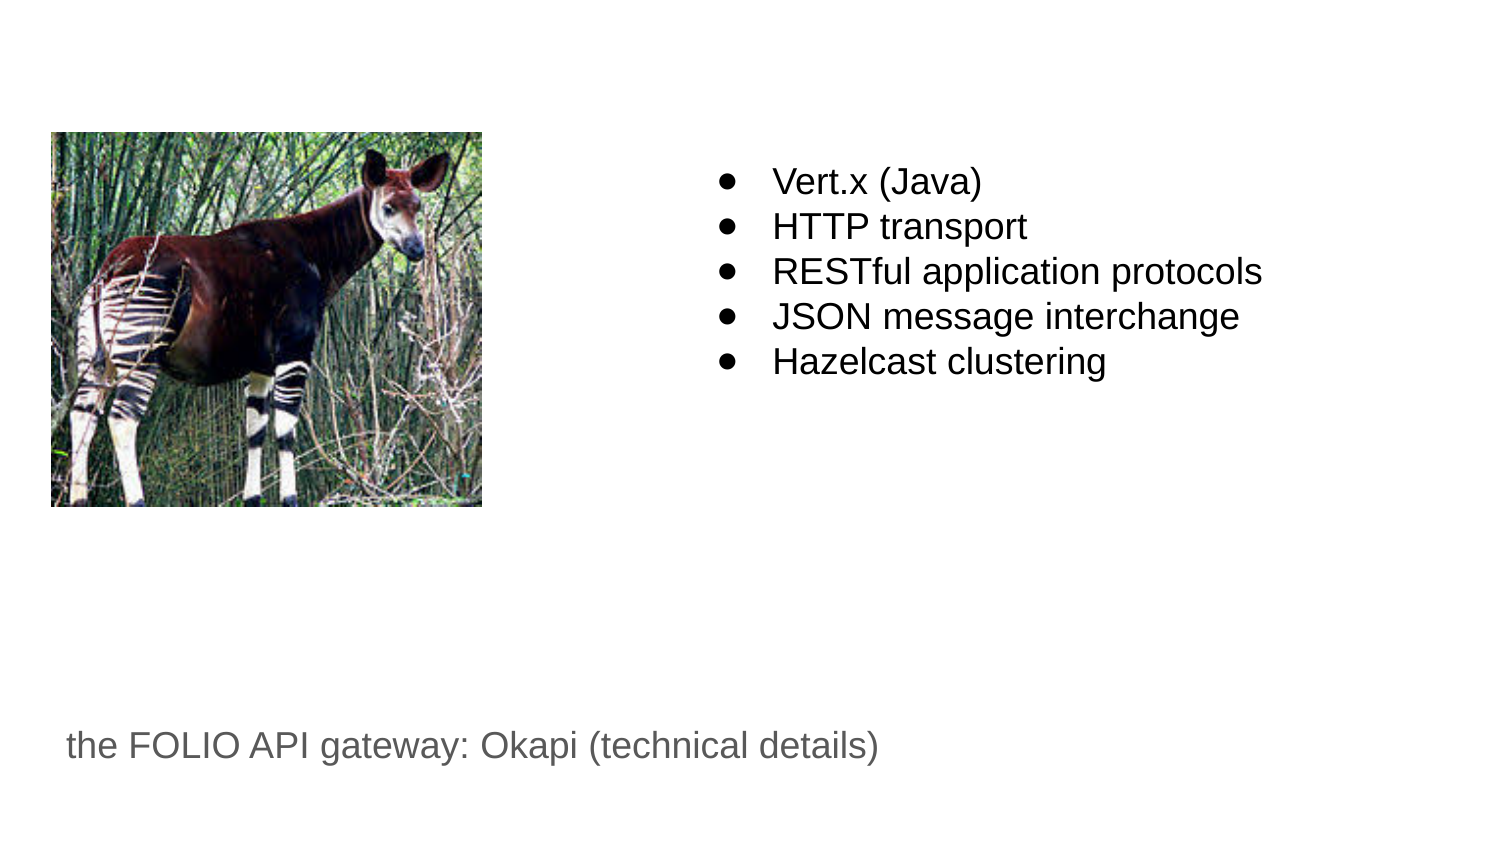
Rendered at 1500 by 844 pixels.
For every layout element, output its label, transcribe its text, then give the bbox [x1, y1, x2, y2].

text_box Vert.x (Java) HTTP transport RESTful application protocols JSON message interchange Hazelcast clustering [682, 142, 1352, 447]
picture [51, 132, 482, 507]
list the FOLIO API gateway: Okapi (technical details) [51, 694, 1036, 794]
